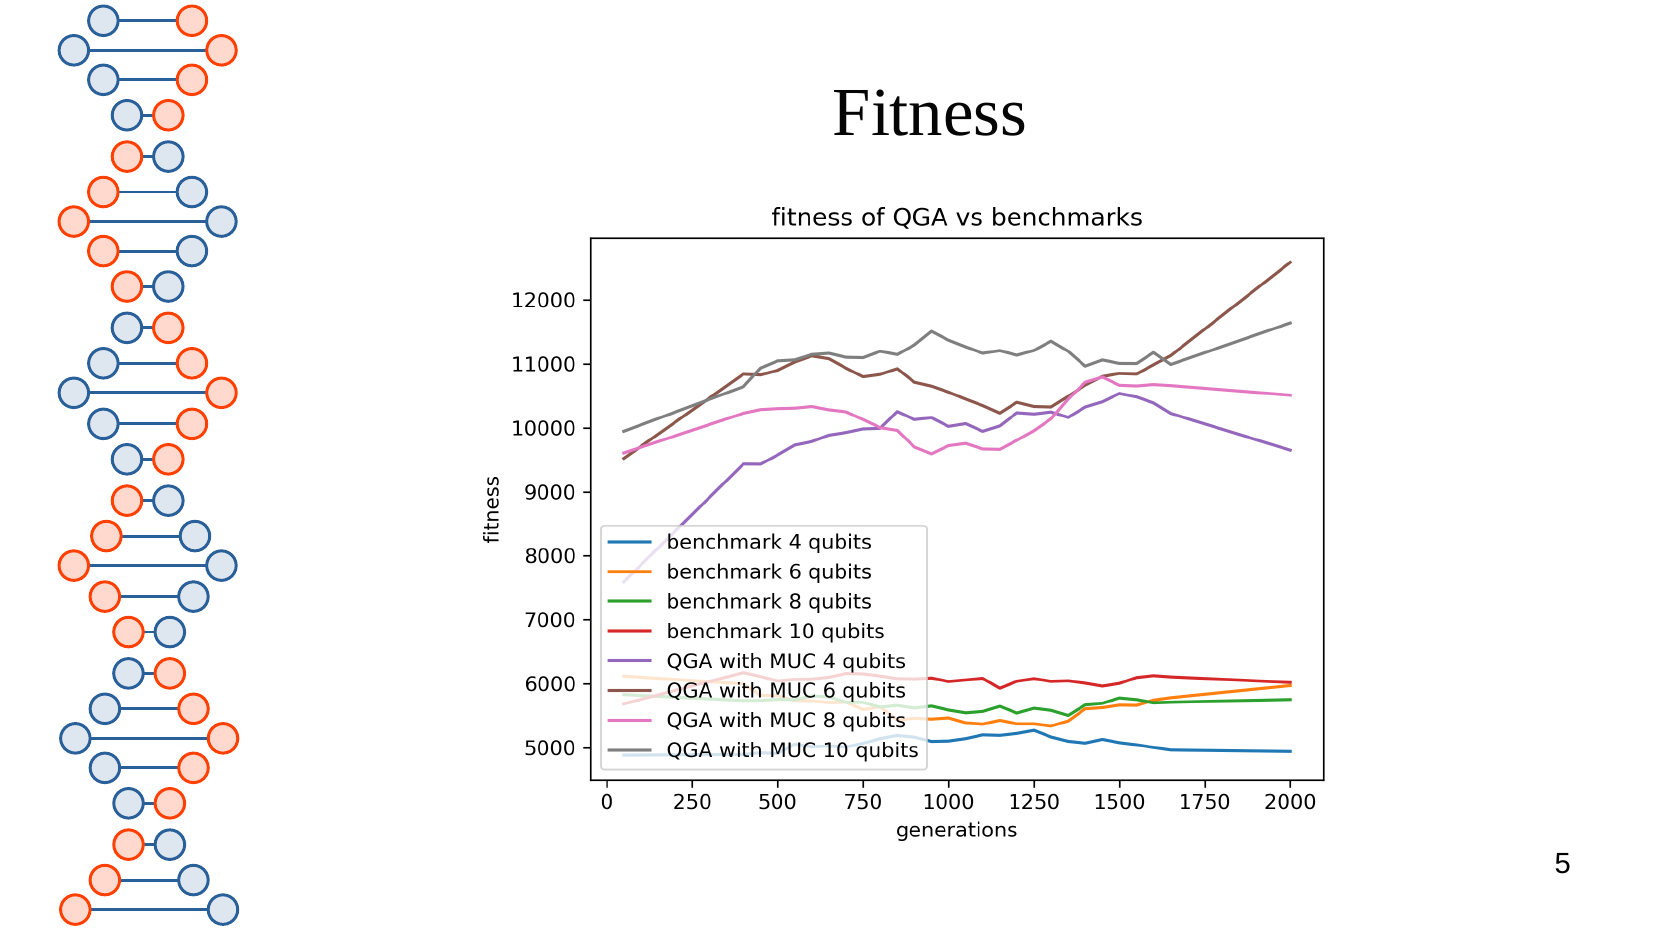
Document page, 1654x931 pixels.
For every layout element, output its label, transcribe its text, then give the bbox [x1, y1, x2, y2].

picture [472, 153, 1418, 857]
title Fitness [265, 35, 1595, 189]
